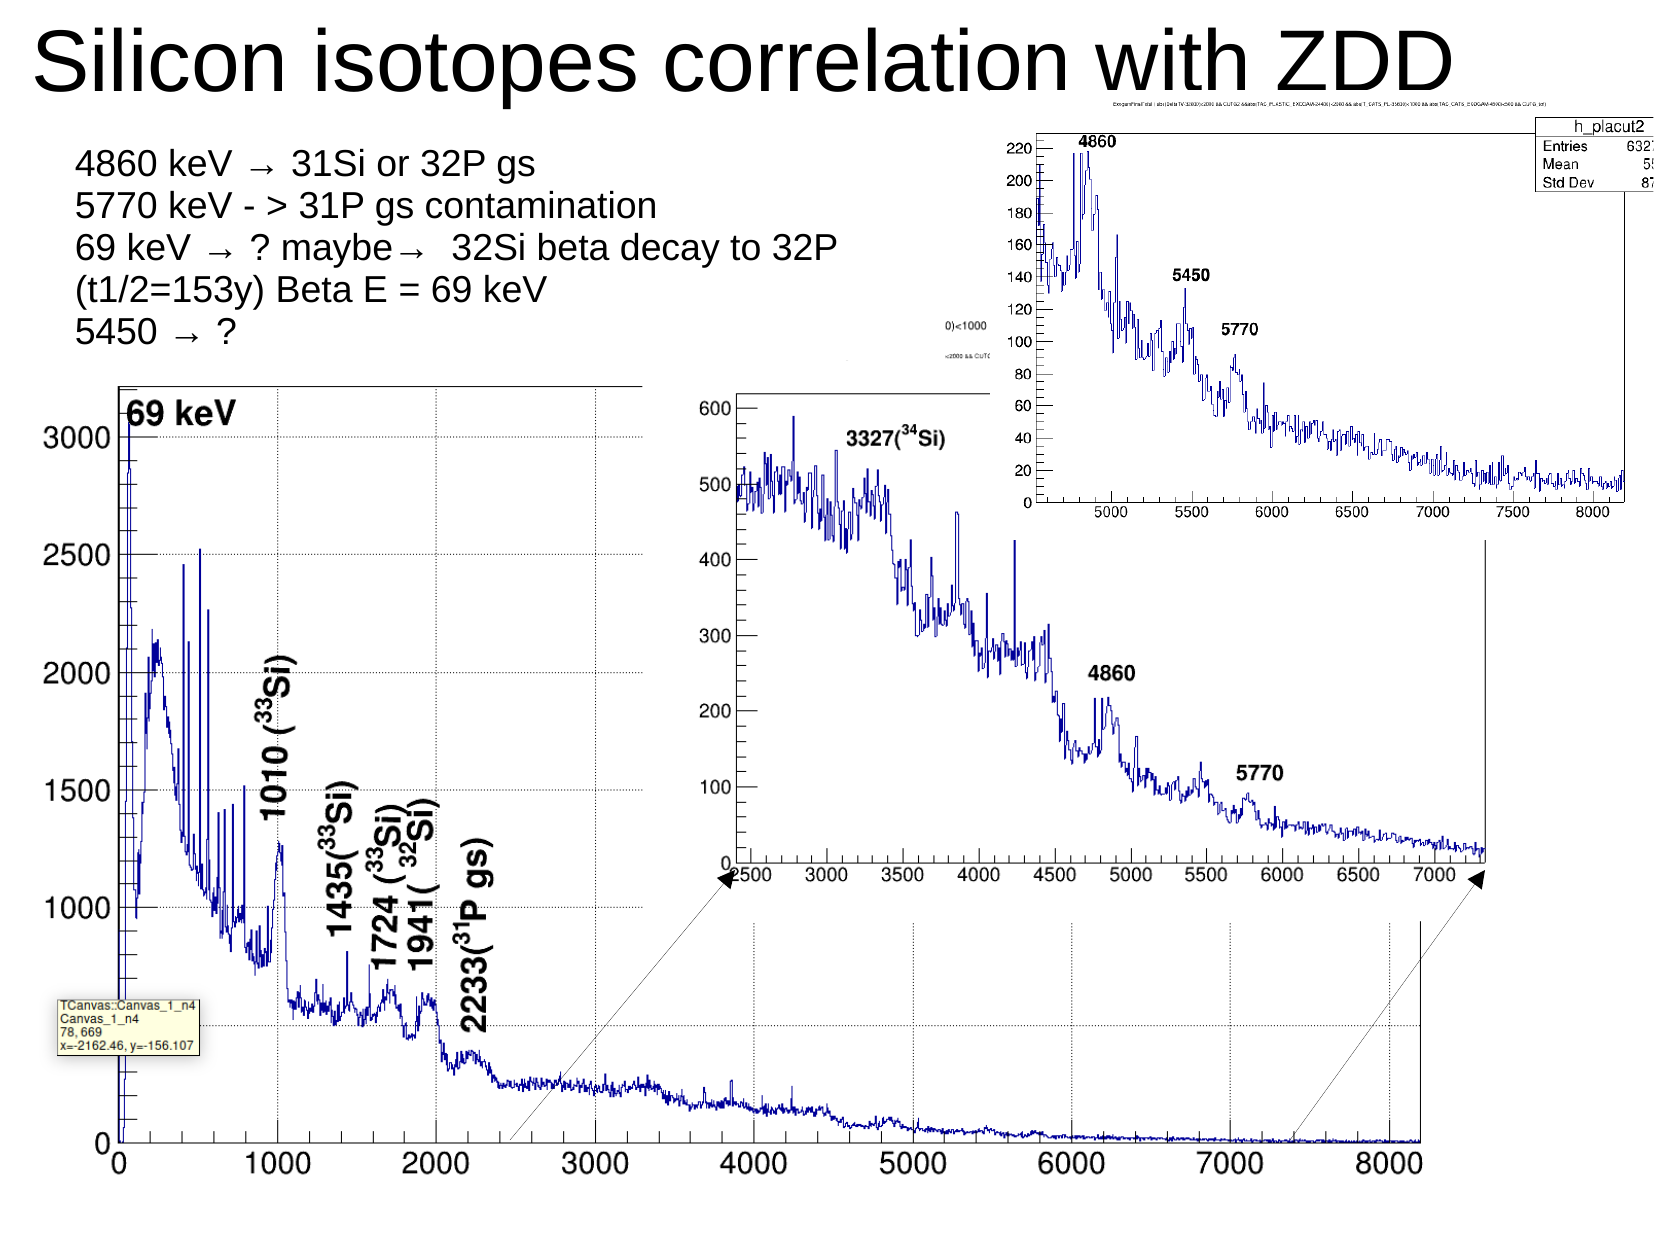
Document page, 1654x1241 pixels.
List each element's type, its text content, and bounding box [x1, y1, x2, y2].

text_box 4860 keV → 31Si or 32P gs 5770 keV - > 31P gs contamination 69 keV → ? maybe→ 32Si beta decay to 32P (t1/2=153y) Beta E = 69 keV 5450 → ? [60, 135, 946, 361]
picture [19, 90, 1654, 1231]
title Silicon isotopes correlation with ZDD [0, 2, 1489, 121]
